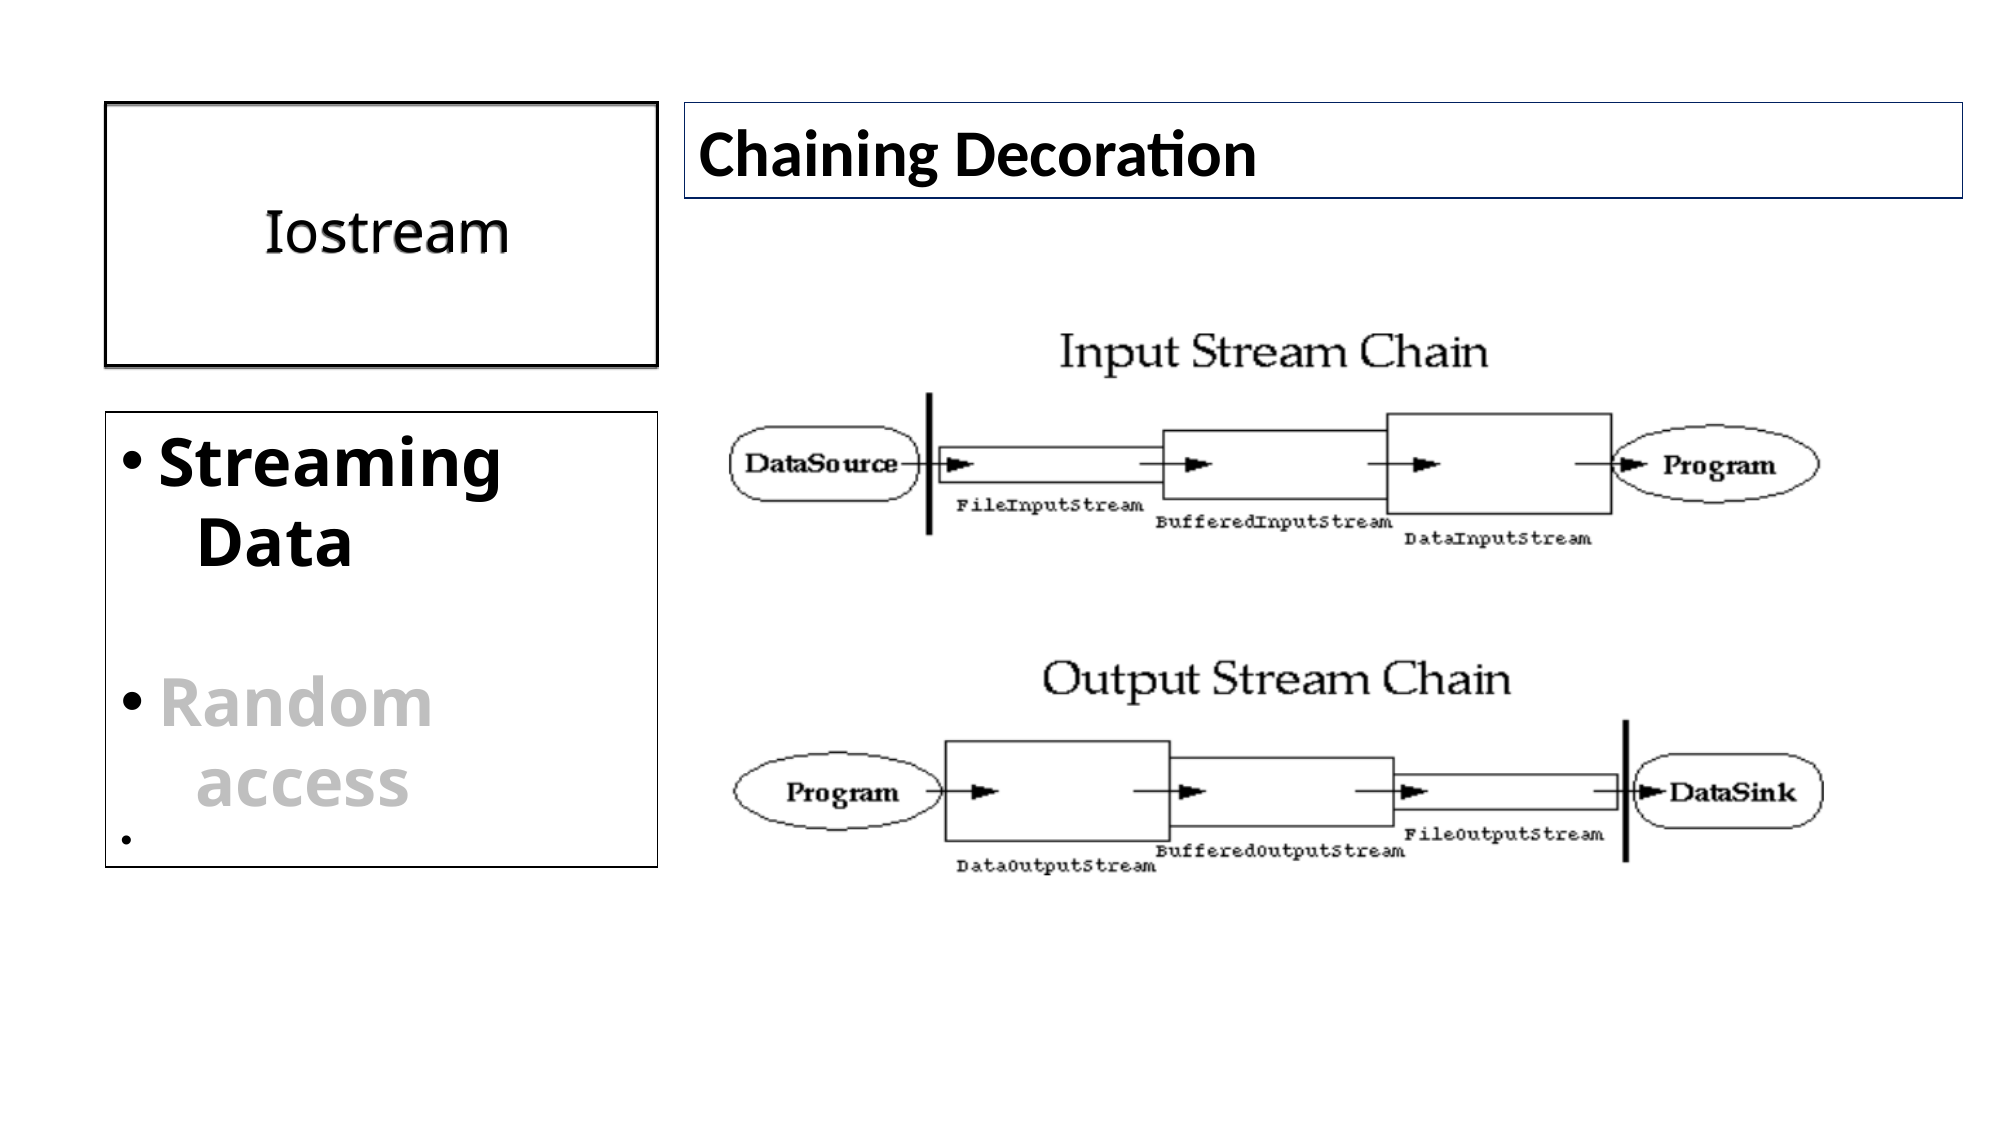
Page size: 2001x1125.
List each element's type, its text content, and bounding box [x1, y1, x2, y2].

picture [711, 328, 1848, 897]
text_box Chaining Decoration [684, 102, 1963, 199]
list Streaming Data Random access [105, 490, 658, 789]
title Iostream [105, 102, 658, 366]
